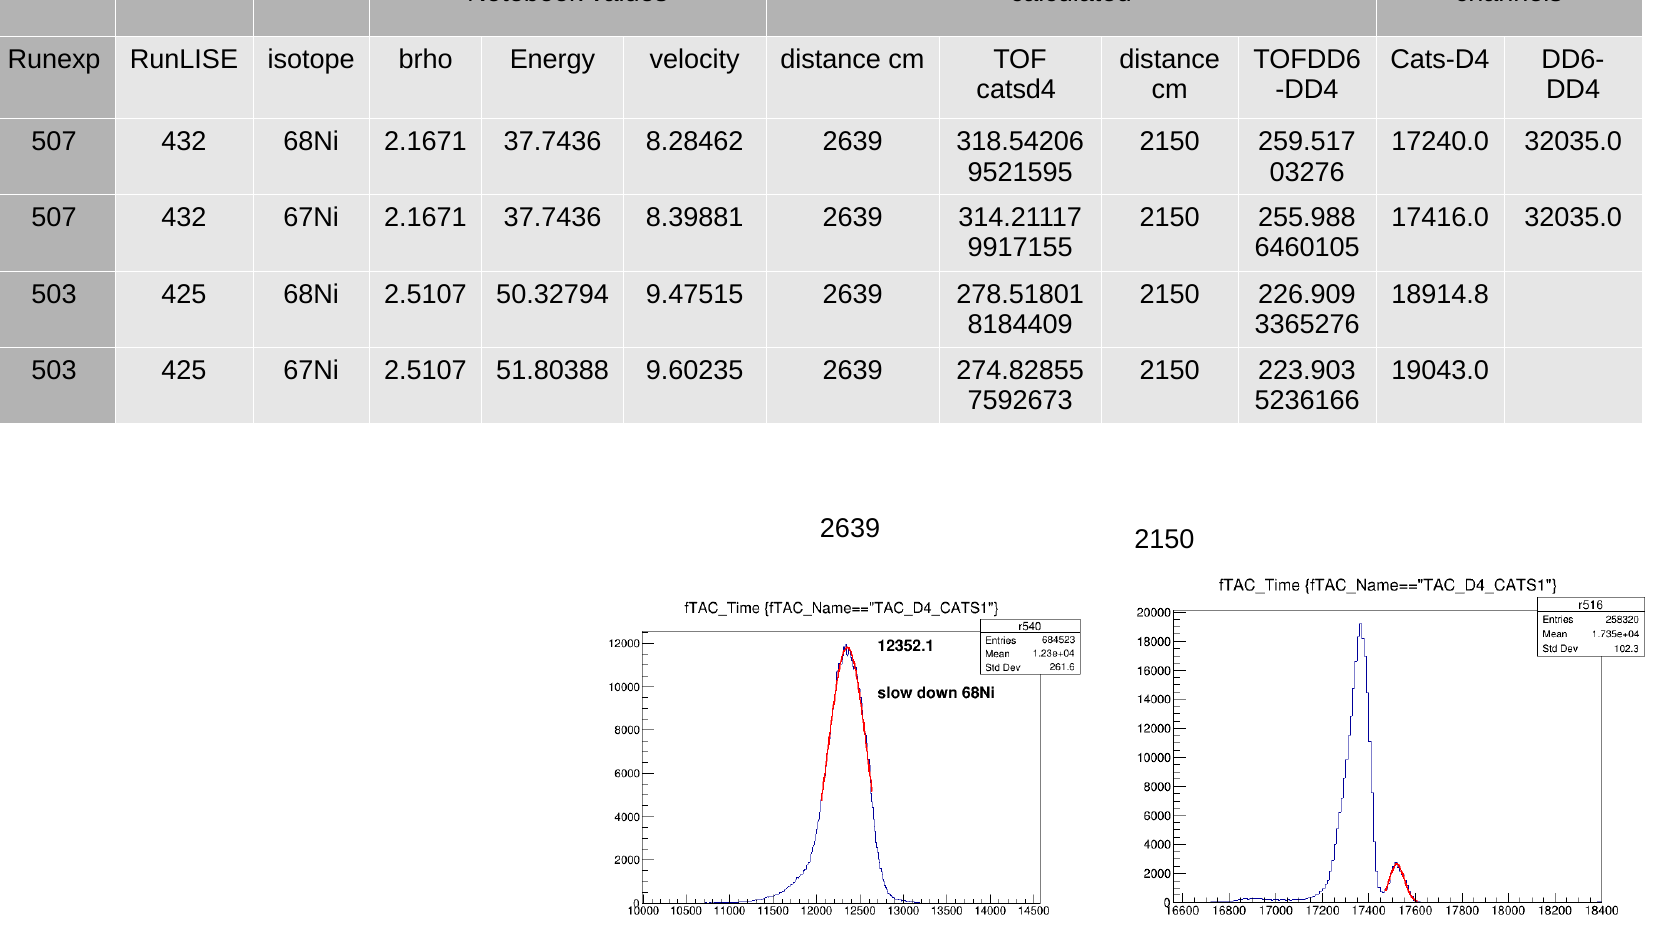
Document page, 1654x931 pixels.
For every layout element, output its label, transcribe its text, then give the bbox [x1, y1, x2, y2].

table_cell distance cm [767, 37, 939, 118]
table_cell TOF catsd4 [940, 37, 1101, 118]
table_cell [1505, 348, 1642, 423]
table_cell 425 [116, 348, 253, 423]
table_cell 223.9035236166 [1239, 348, 1376, 423]
table_cell 32035.0 [1505, 195, 1642, 271]
table_cell Energy [482, 37, 623, 118]
table_cell 2.1671 [370, 119, 481, 194]
table_cell 17240.0 [1377, 119, 1504, 194]
table_cell 278.518018184409 [940, 272, 1101, 347]
picture [600, 599, 1088, 927]
table_header [254, 0, 369, 36]
table_cell 67Ni [254, 348, 369, 423]
table_cell velocity [624, 37, 766, 118]
table_cell isotope [254, 37, 369, 118]
table_cell 18914.8 [1377, 272, 1504, 347]
table_cell 503 [0, 272, 115, 347]
table_cell 314.211179917155 [940, 195, 1101, 271]
table_cell 507 [0, 119, 115, 194]
table_cell 68Ni [254, 119, 369, 194]
table_cell 2150 [1102, 348, 1238, 423]
table_header [116, 0, 253, 36]
table_cell Runexp [0, 37, 115, 118]
table_cell 50.32794 [482, 272, 623, 347]
table_cell 226.9093365276 [1239, 272, 1376, 347]
table_cell 2.5107 [370, 272, 481, 347]
table_cell 8.28462 [624, 119, 766, 194]
table_cell 68Ni [254, 272, 369, 347]
table_cell 507 [0, 195, 115, 271]
table_cell 37.7436 [482, 195, 623, 271]
table_cell 2150 [1102, 195, 1238, 271]
table_cell RunLISE [116, 37, 253, 118]
table_cell 37.7436 [482, 119, 623, 194]
table_cell 432 [116, 119, 253, 194]
table_cell 8.39881 [624, 195, 766, 271]
table_cell 51.80388 [482, 348, 623, 423]
table_cell 318.542069521595 [940, 119, 1101, 194]
table_cell 2639 [767, 272, 939, 347]
table_cell Cats-D4 [1377, 37, 1504, 118]
table_cell TOFDD6-DD4 [1239, 37, 1376, 118]
table_cell brho [370, 37, 481, 118]
table_header Notebook values [370, 0, 766, 36]
table_header [0, 0, 115, 36]
table_cell 17416.0 [1377, 195, 1504, 271]
table_cell distance cm [1102, 37, 1238, 118]
table_cell [1505, 272, 1642, 347]
text_box 2639 [805, 505, 895, 551]
table_cell 19043.0 [1377, 348, 1504, 423]
table_cell 2.1671 [370, 195, 481, 271]
table_cell 259.51703276 [1239, 119, 1376, 194]
table_header channels [1377, 0, 1642, 36]
table_cell 9.60235 [624, 348, 766, 423]
table_cell 2150 [1102, 119, 1238, 194]
table_cell 255.9886460105 [1239, 195, 1376, 271]
table_cell 425 [116, 272, 253, 347]
table_header calculated [767, 0, 1376, 36]
table_cell 32035.0 [1505, 119, 1642, 194]
table_cell 67Ni [254, 195, 369, 271]
picture [1128, 574, 1654, 931]
table_cell 2639 [767, 348, 939, 423]
table_cell DD6-DD4 [1505, 37, 1642, 118]
table_cell 432 [116, 195, 253, 271]
table_cell 2639 [767, 195, 939, 271]
table_cell 2639 [767, 119, 939, 194]
table_cell 2150 [1102, 272, 1238, 347]
text_box 2150 [1119, 516, 1210, 563]
table_cell 2.5107 [370, 348, 481, 423]
table_cell 503 [0, 348, 115, 423]
table_cell 274.828557592673 [940, 348, 1101, 423]
table_cell 9.47515 [624, 272, 766, 347]
